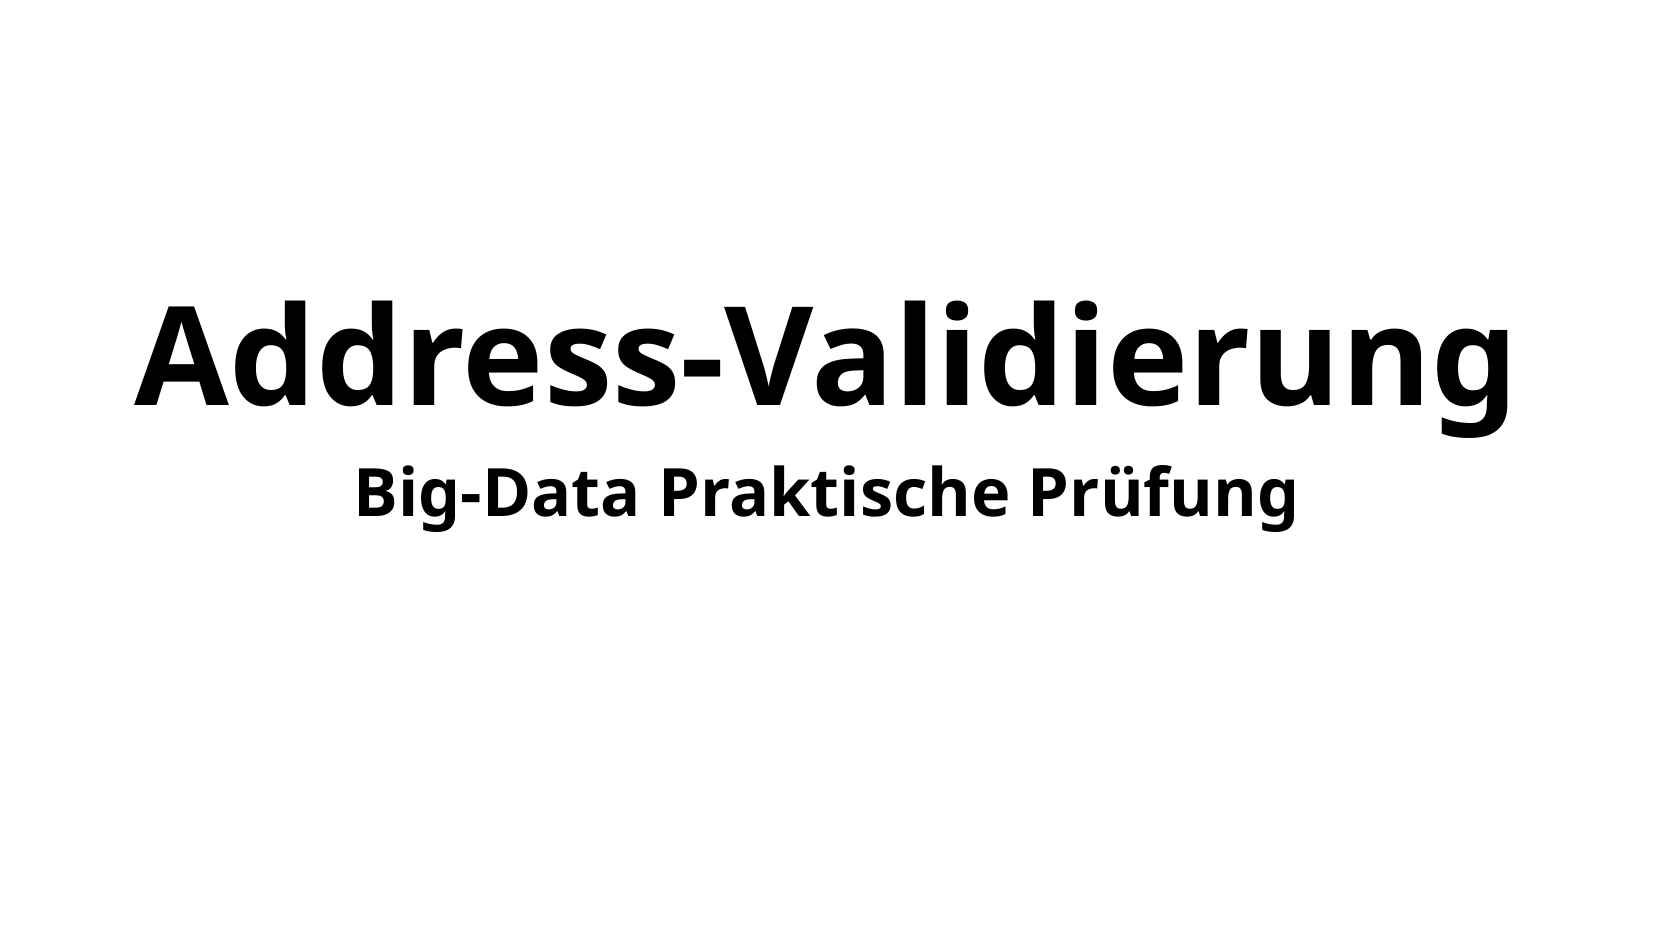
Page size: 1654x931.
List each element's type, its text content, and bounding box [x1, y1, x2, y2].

subtitle Address-Validierung Big-Data Praktische Prüfung [82, 37, 1571, 757]
